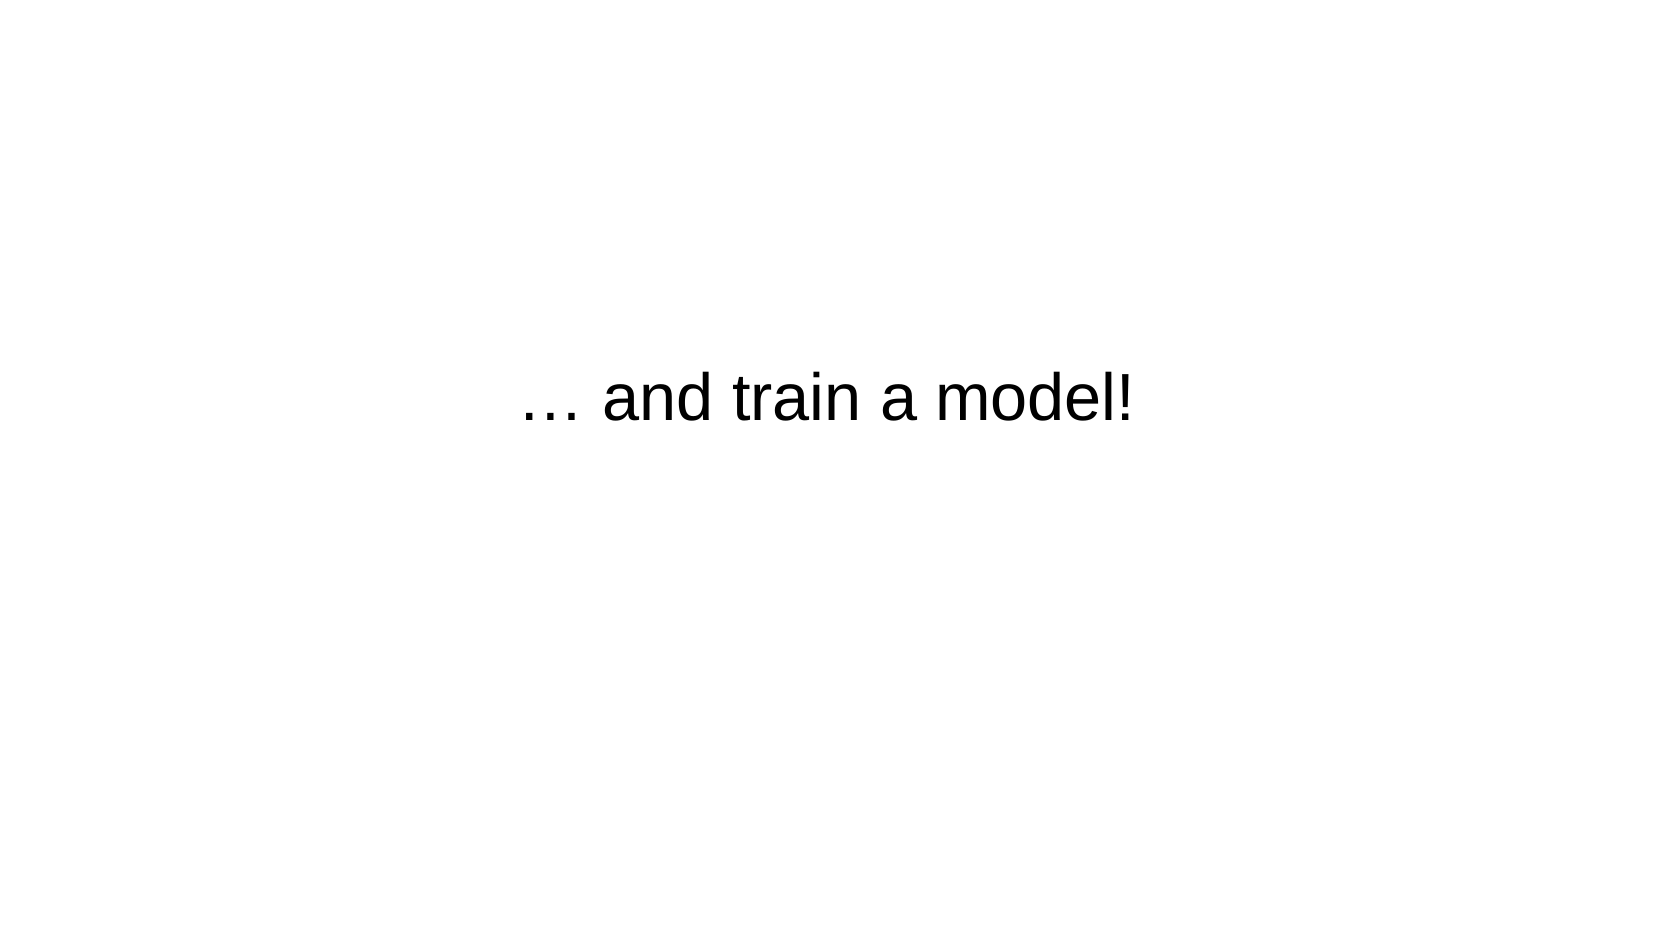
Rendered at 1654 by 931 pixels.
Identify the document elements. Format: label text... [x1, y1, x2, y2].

subtitle … and train a model! [82, 37, 1571, 757]
